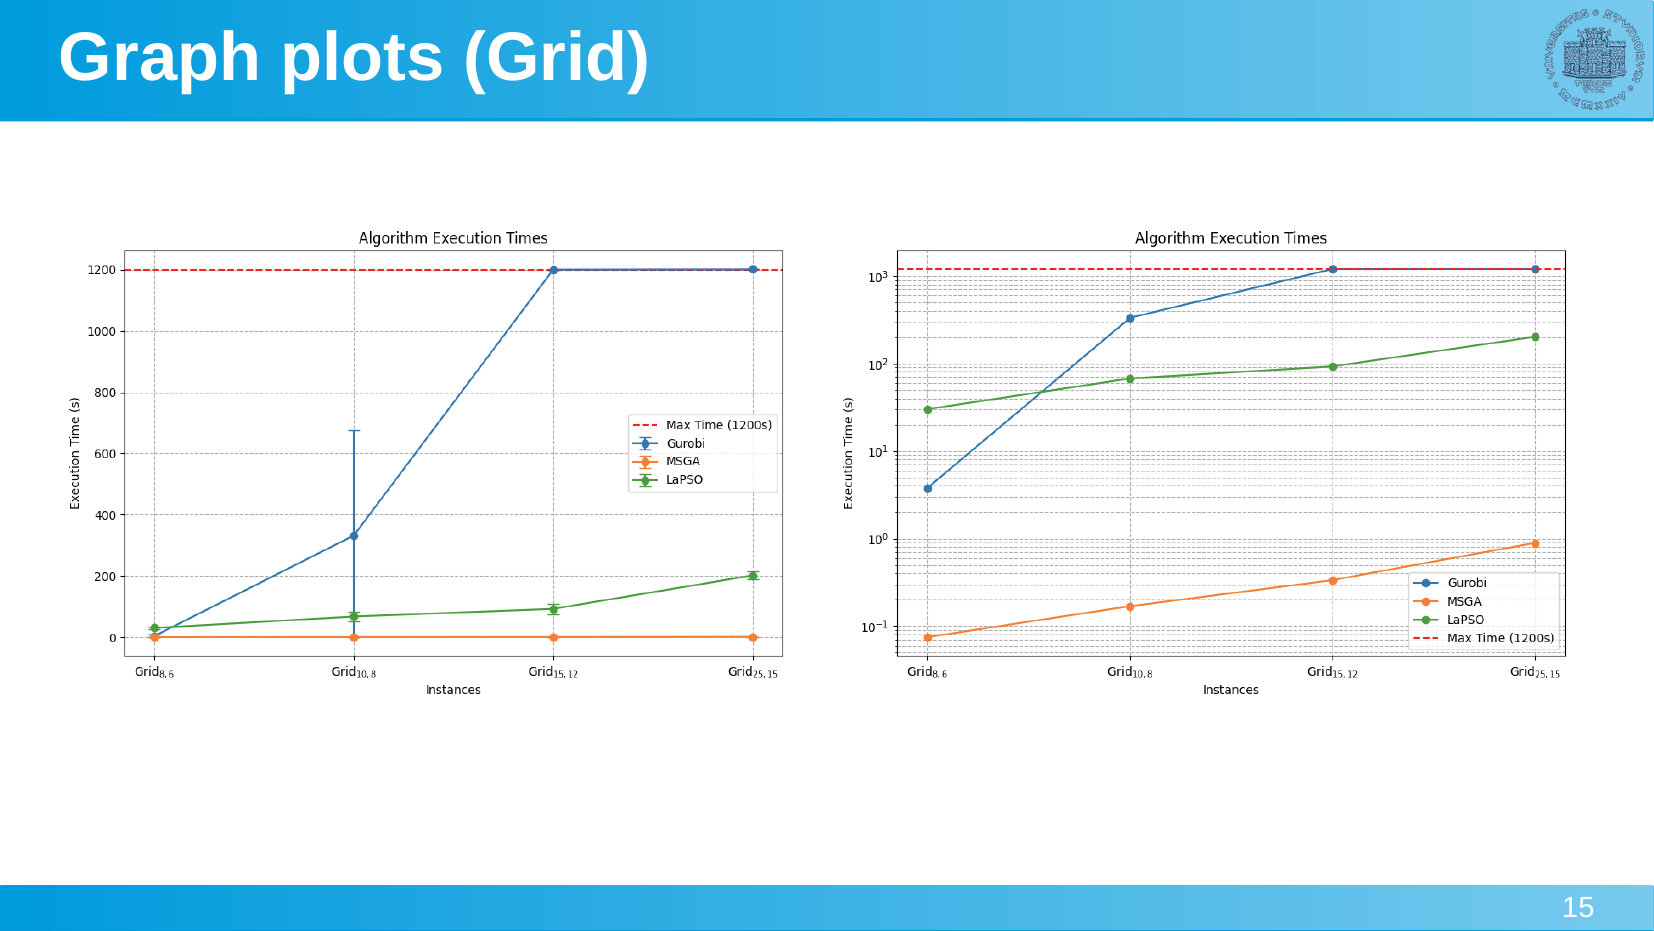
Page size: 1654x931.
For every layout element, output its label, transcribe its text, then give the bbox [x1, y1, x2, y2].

title Graph plots (Grid) [59, 17, 1595, 97]
picture [1537, 0, 1654, 117]
picture [18, 187, 1651, 713]
